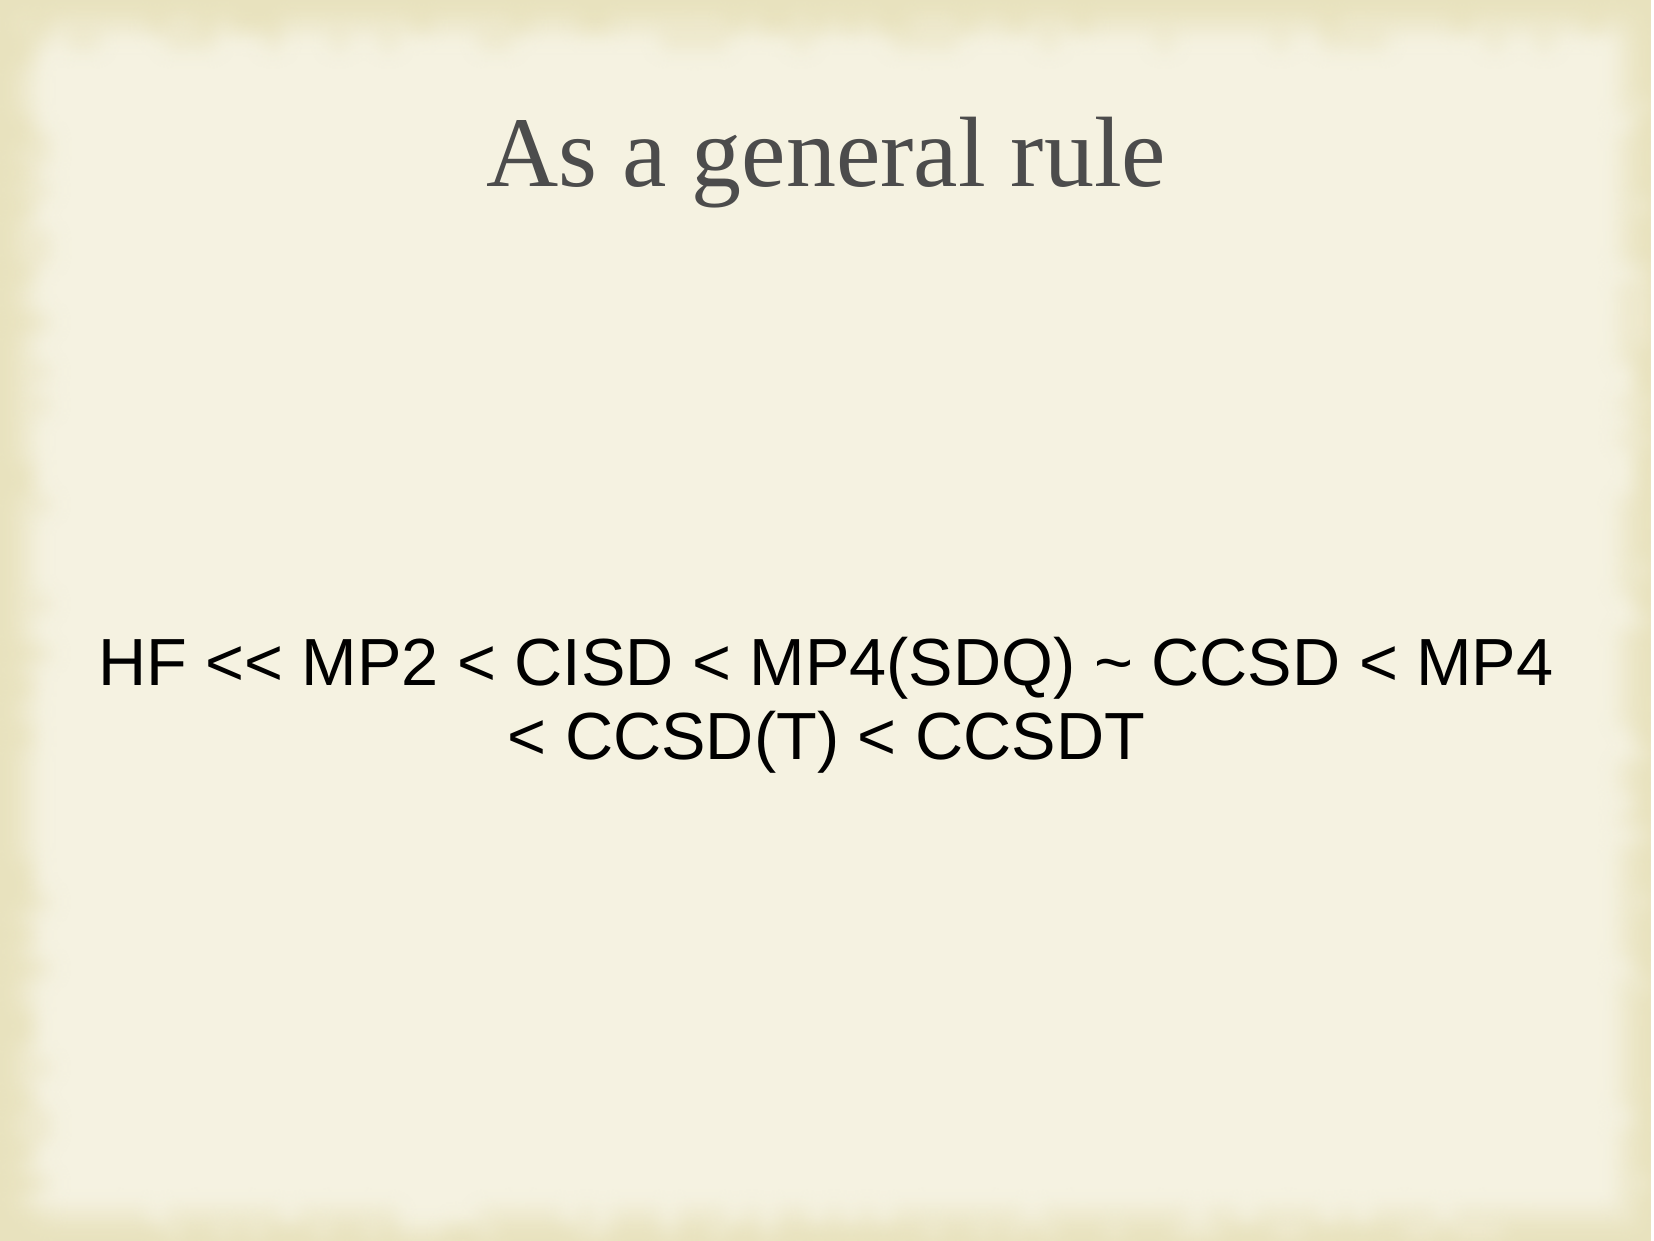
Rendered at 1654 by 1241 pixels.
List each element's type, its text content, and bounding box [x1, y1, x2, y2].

subtitle HF << MP2 < CISD < MP4(SDQ) ~ CCSD < MP4 < CCSD(T) < CCSDT [82, 297, 1571, 1102]
title As a general rule [82, 49, 1571, 257]
picture [0, 0, 1651, 1241]
